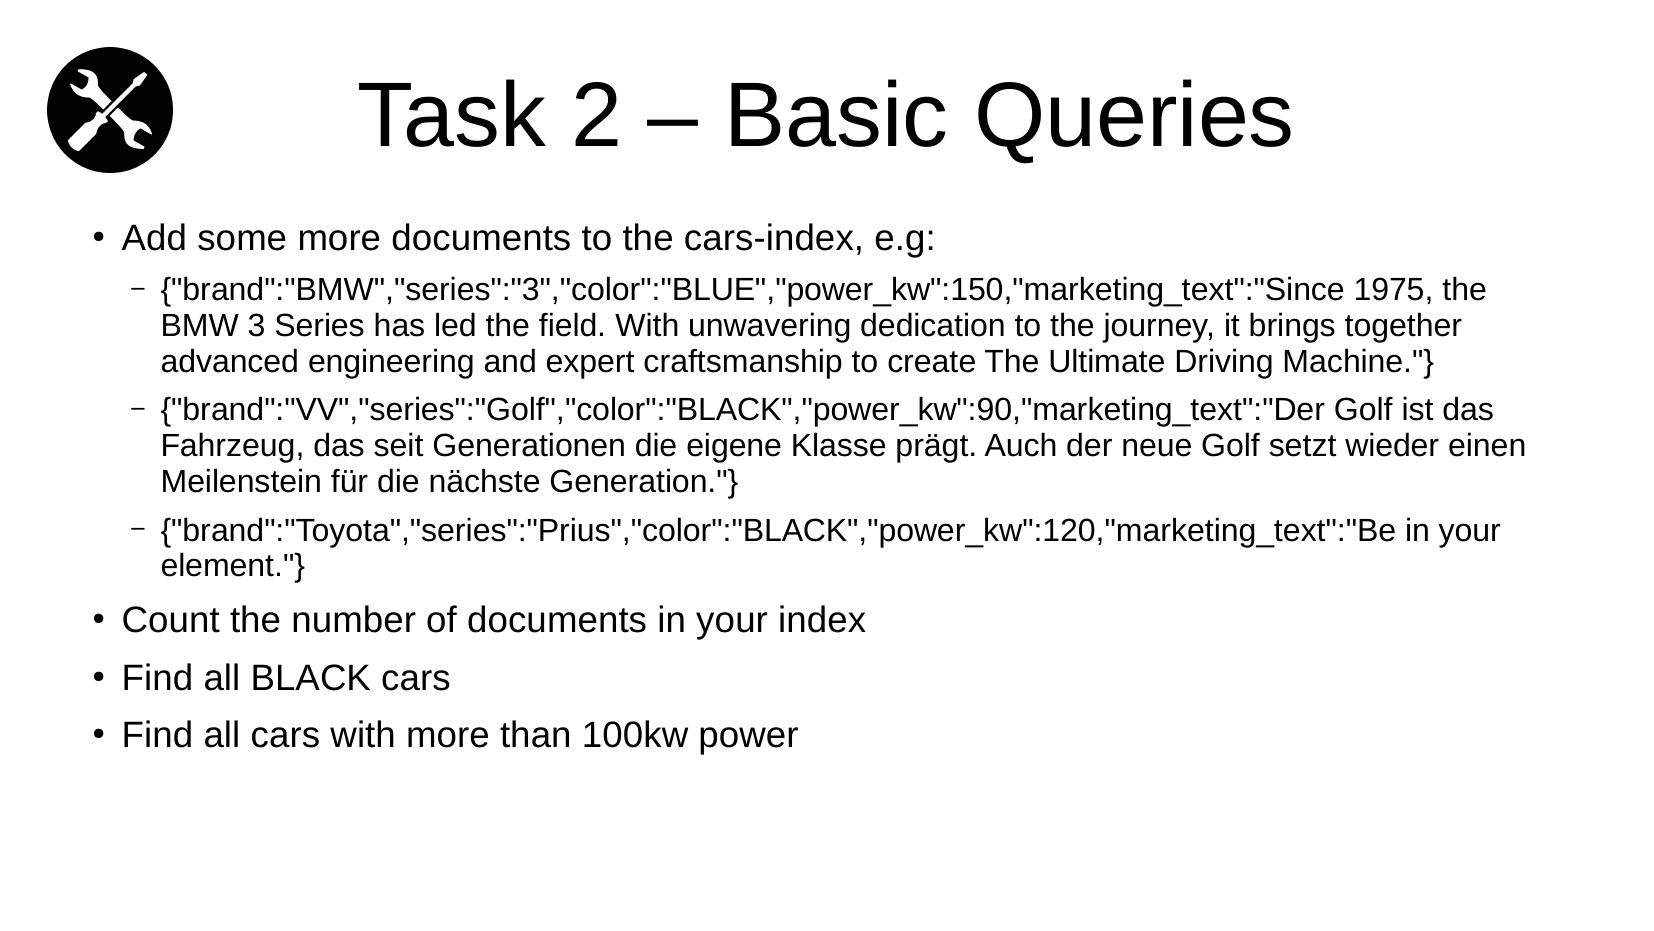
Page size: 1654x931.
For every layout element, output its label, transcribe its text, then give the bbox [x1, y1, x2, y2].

picture [47, 47, 173, 173]
list Add some more documents to the cars-index, e.g: {"brand":"BMW","series":"3","color":"BLUE","power_kw":150,"marketing_text":"Since 1975, the BMW 3 Series has led the field. With unwavering dedication to the journey, it brings together advanced engineering and expert craftsmanship to create The Ultimate Driving Machine."} {"brand":"VV","series":"Golf","color":"BLACK","power_kw":90,"marketing_text":"Der Golf ist das Fahrzeug, das seit Generationen die eigene Klasse prägt. Auch der neue Golf setzt wieder einen Meilenstein für die nächste Generation."} {"brand":"Toyota","series":"Prius","color":"BLACK","power_kw":120,"marketing_text":"Be in your element."} Count the number of documents in your index Find all BLACK cars Find all cars with more than 100kw power [82, 217, 1571, 758]
title Task 2 – Basic Queries [82, 37, 1571, 193]
